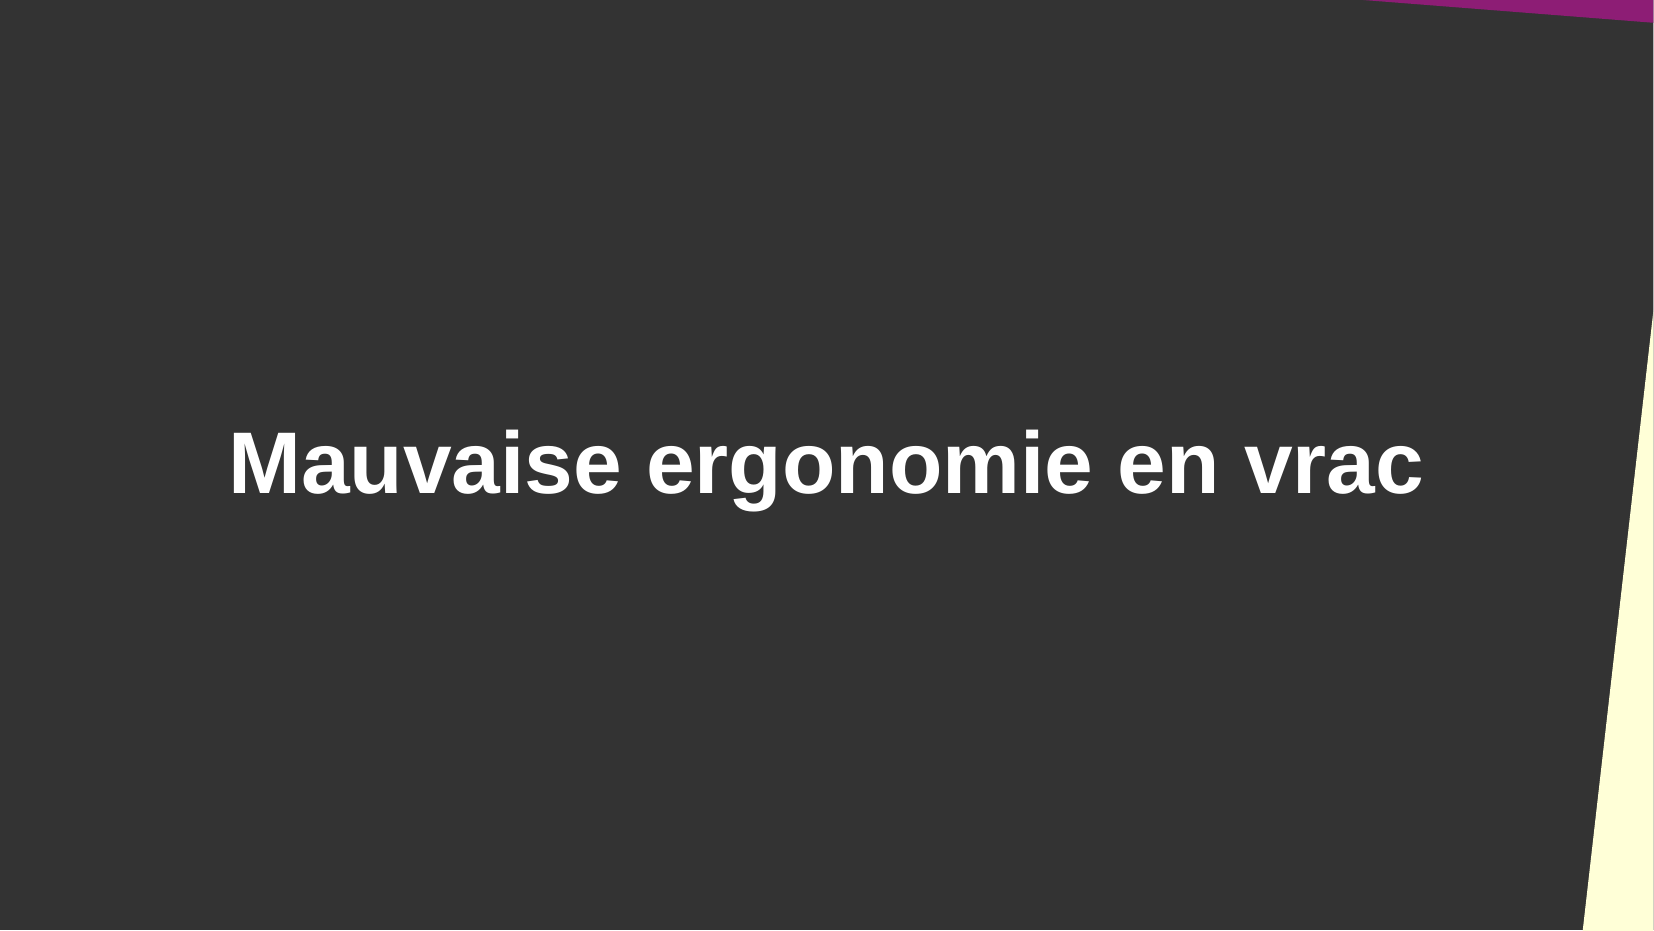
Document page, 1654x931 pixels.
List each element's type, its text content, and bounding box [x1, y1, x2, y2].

text_box [1363, 0, 1654, 23]
title Mauvaise ergonomie en vrac [31, 413, 1622, 517]
text_box [1582, 305, 1654, 931]
